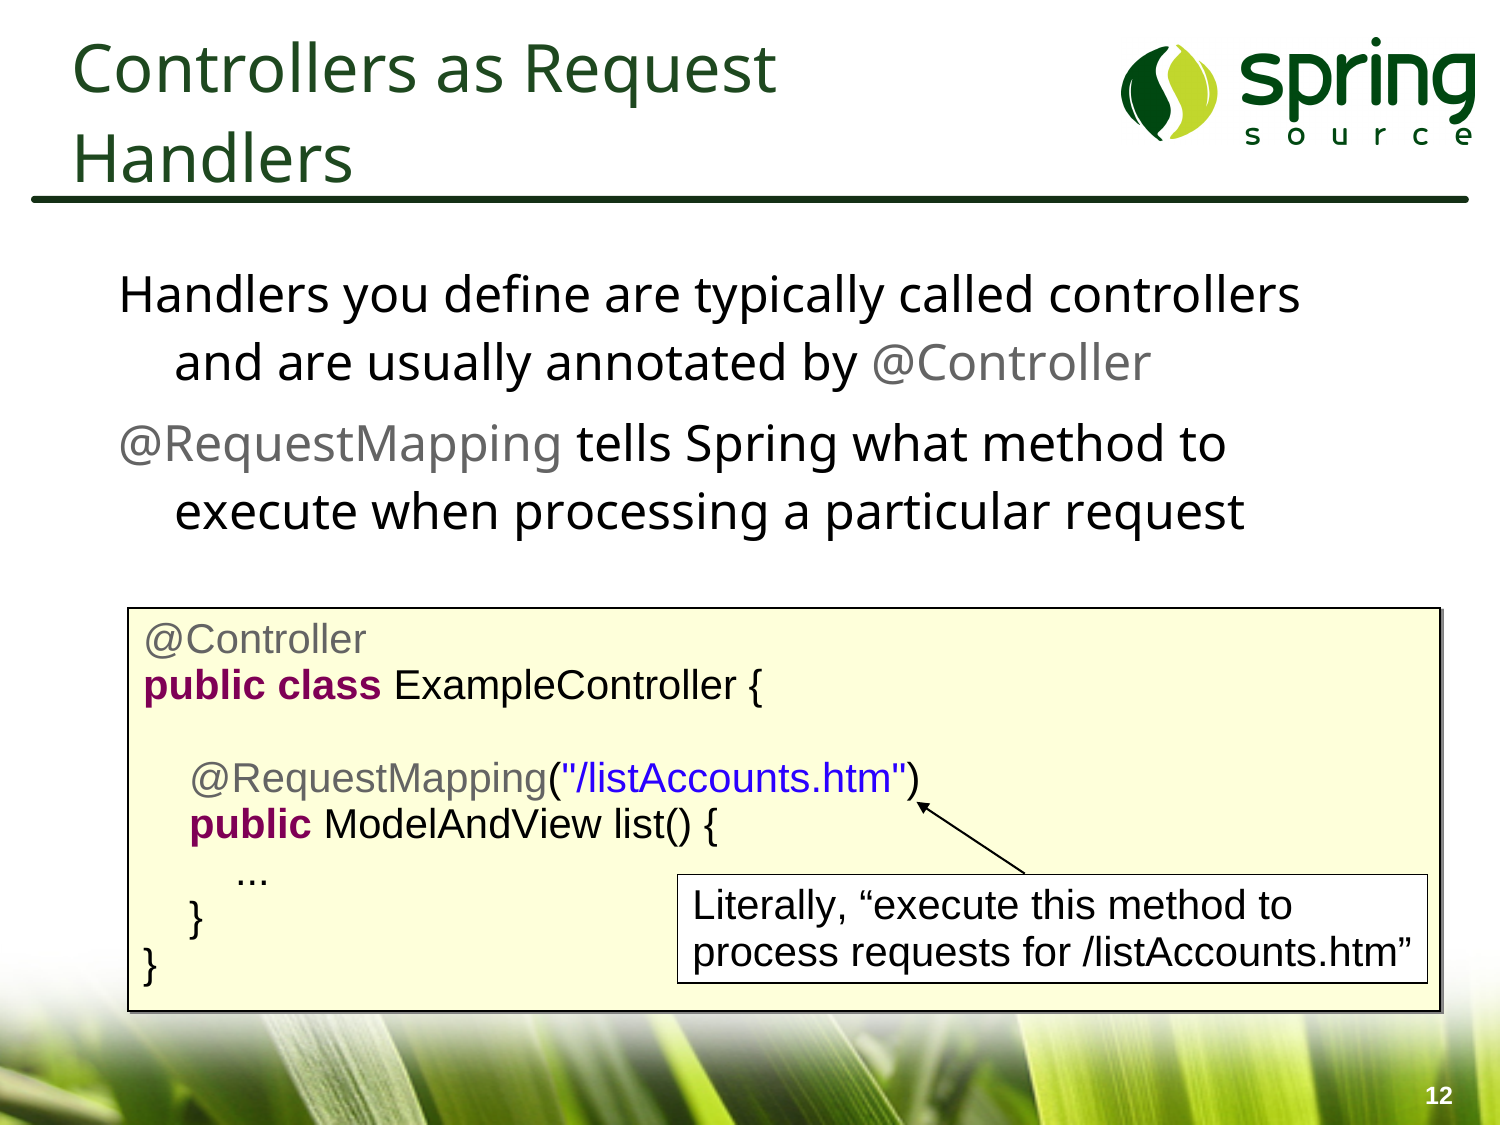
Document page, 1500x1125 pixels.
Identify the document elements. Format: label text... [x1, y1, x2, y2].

title Controllers as Request Handlers [56, 13, 1089, 191]
text_box @Controller public class ExampleController { @RequestMapping("/listAccounts.htm") public ModelAndView list() { ... } } [128, 607, 1441, 1011]
list Handlers you define are typically called controllers and are usually annotated by @Controller @RequestMapping tells Spring what method to execute when processing a particular request [103, 251, 1394, 914]
picture [1121, 37, 1475, 145]
text_box Literally, “execute this method to process requests for /listAccounts.htm” [677, 874, 1428, 983]
picture [0, 944, 1500, 1125]
